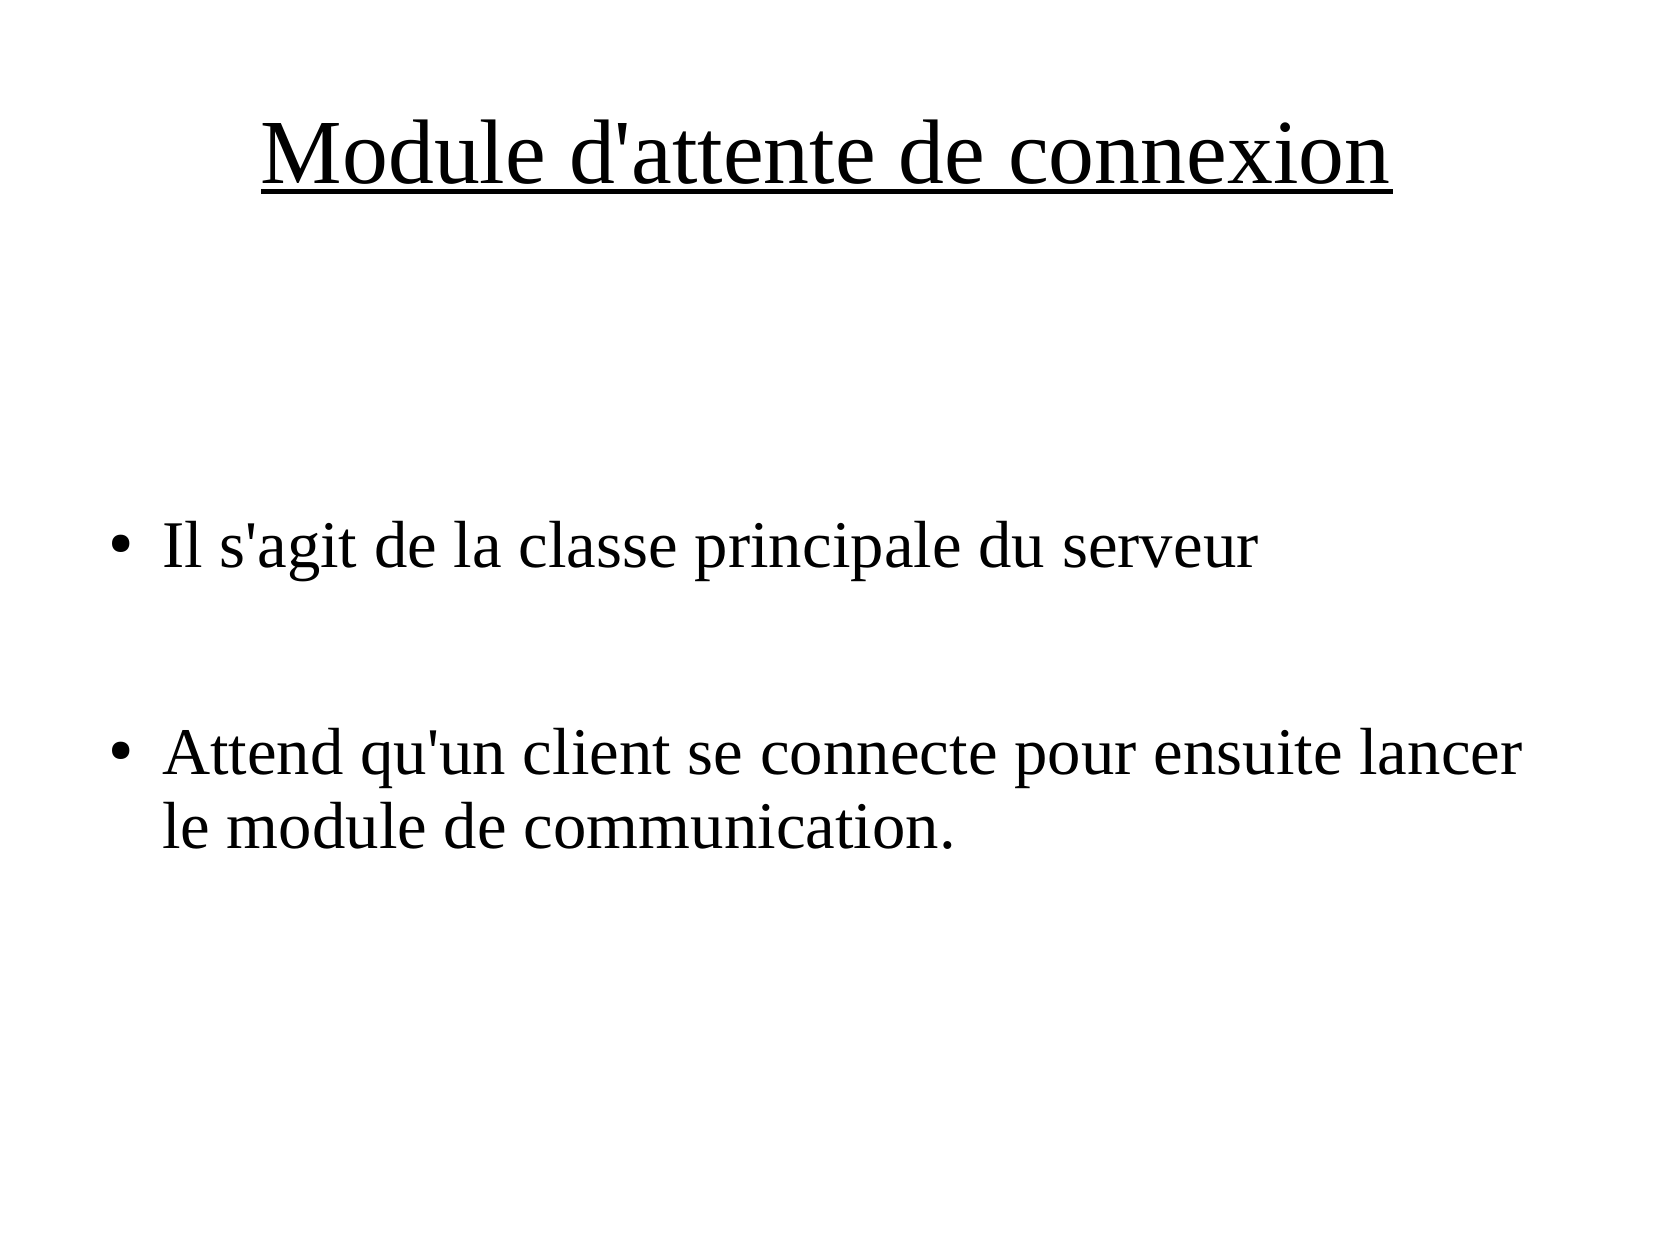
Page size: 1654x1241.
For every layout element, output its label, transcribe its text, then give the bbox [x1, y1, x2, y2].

title Module d'attente de connexion [82, 49, 1571, 257]
list Il s'agit de la classe principale du serveur Attend qu'un client se connecte pour ensuite lancer le module de communication. [91, 507, 1580, 1228]
